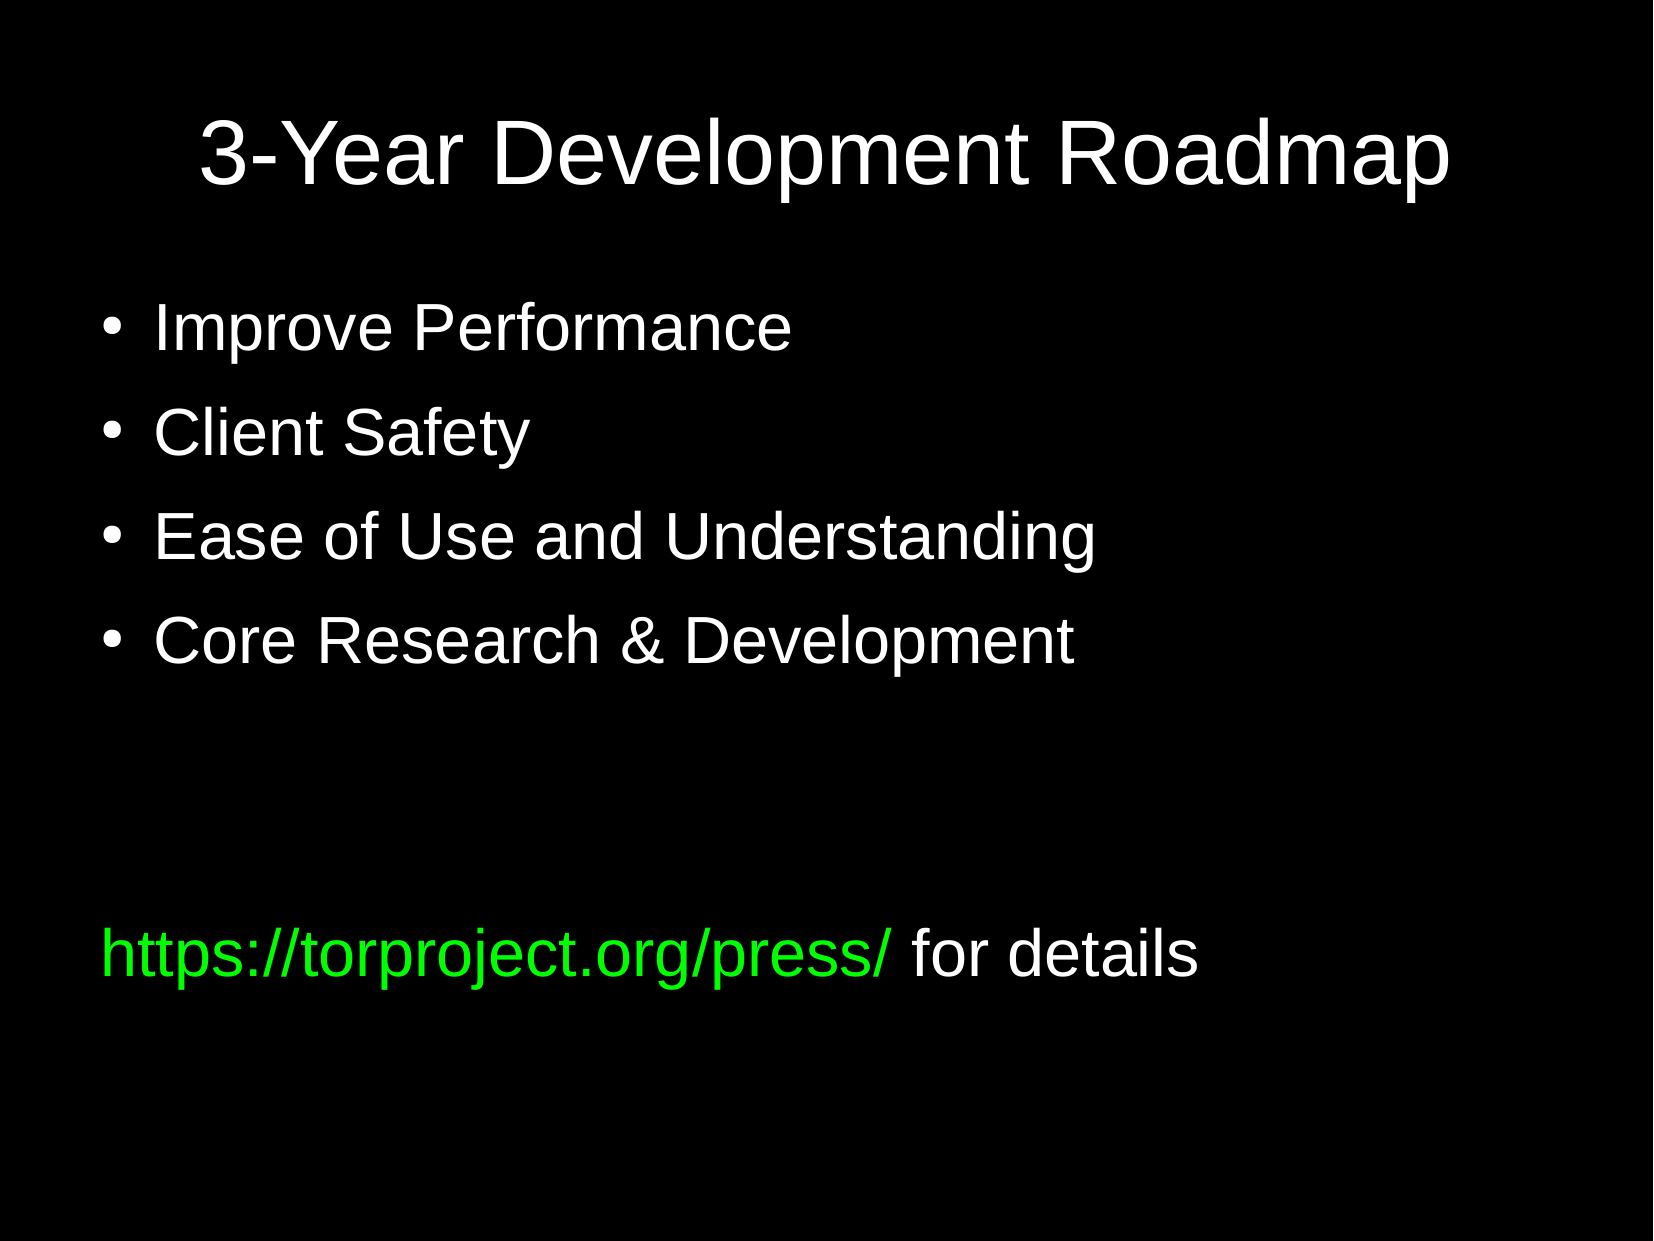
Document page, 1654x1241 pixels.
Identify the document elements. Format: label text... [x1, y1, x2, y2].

title 3-Year Development Roadmap [82, 56, 1571, 250]
list Improve Performance Client Safety Ease of Use and Understanding Core Research & Development https://torproject.org/press/ for details [82, 290, 1571, 1095]
